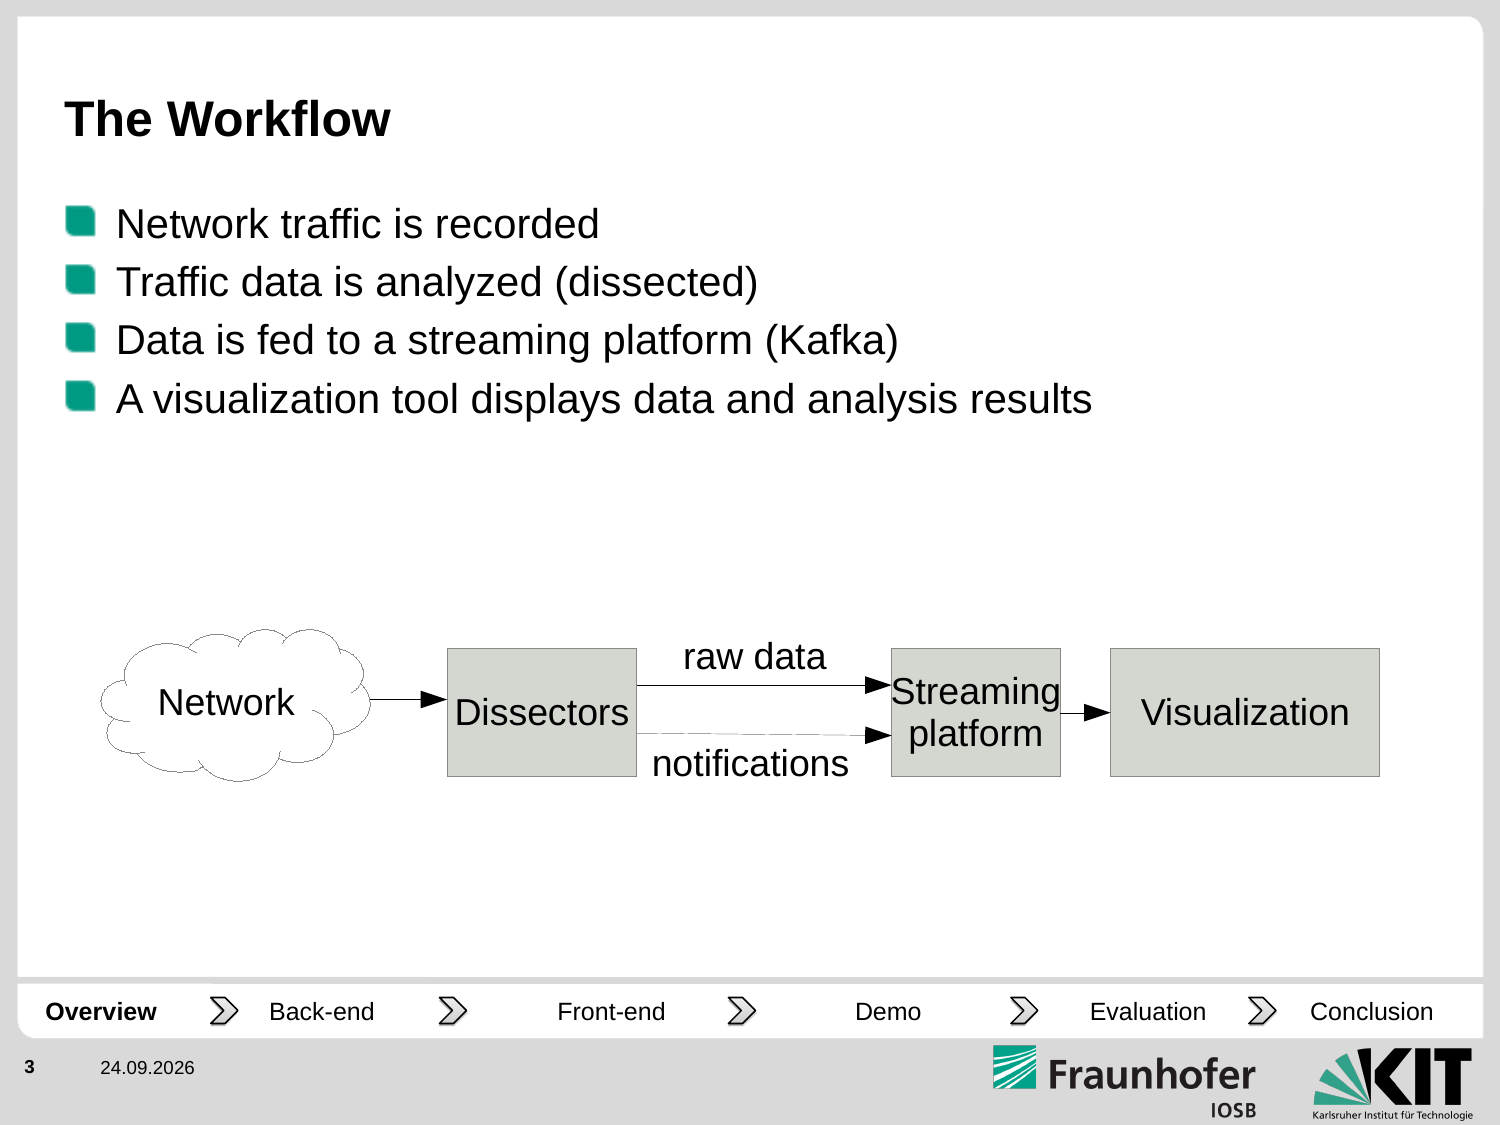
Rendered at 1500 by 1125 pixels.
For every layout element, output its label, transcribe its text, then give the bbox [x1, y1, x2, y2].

text_box Conclusion [1295, 987, 1500, 1033]
text_box [439, 997, 467, 1024]
title The Workflow [64, 54, 1198, 147]
list Network traffic is recorded Traffic data is analyzed (dissected) Data is fed to a streaming platform (Kafka) A visualization tool displays data and analysis results [64, 196, 1436, 966]
text_box [210, 997, 238, 1024]
text_box Evaluation [1075, 987, 1222, 1033]
text_box Back-end [254, 987, 418, 1033]
text_box Front-end [542, 987, 682, 1033]
text_box [1010, 997, 1038, 1024]
text_box [728, 997, 756, 1024]
text_box Visualization [1110, 648, 1380, 777]
text_box Overview [30, 987, 194, 1033]
text_box [1248, 997, 1277, 1024]
text_box raw data [668, 628, 842, 686]
picture [0, 0, 1500, 1125]
text_box Network [100, 629, 371, 782]
text_box notifications [637, 735, 865, 793]
text_box Demo [840, 987, 937, 1033]
text_box 17.04.2019 [100, 1055, 272, 1115]
text_box Streaming platform [891, 648, 1061, 777]
text_box Dissectors [447, 648, 637, 777]
